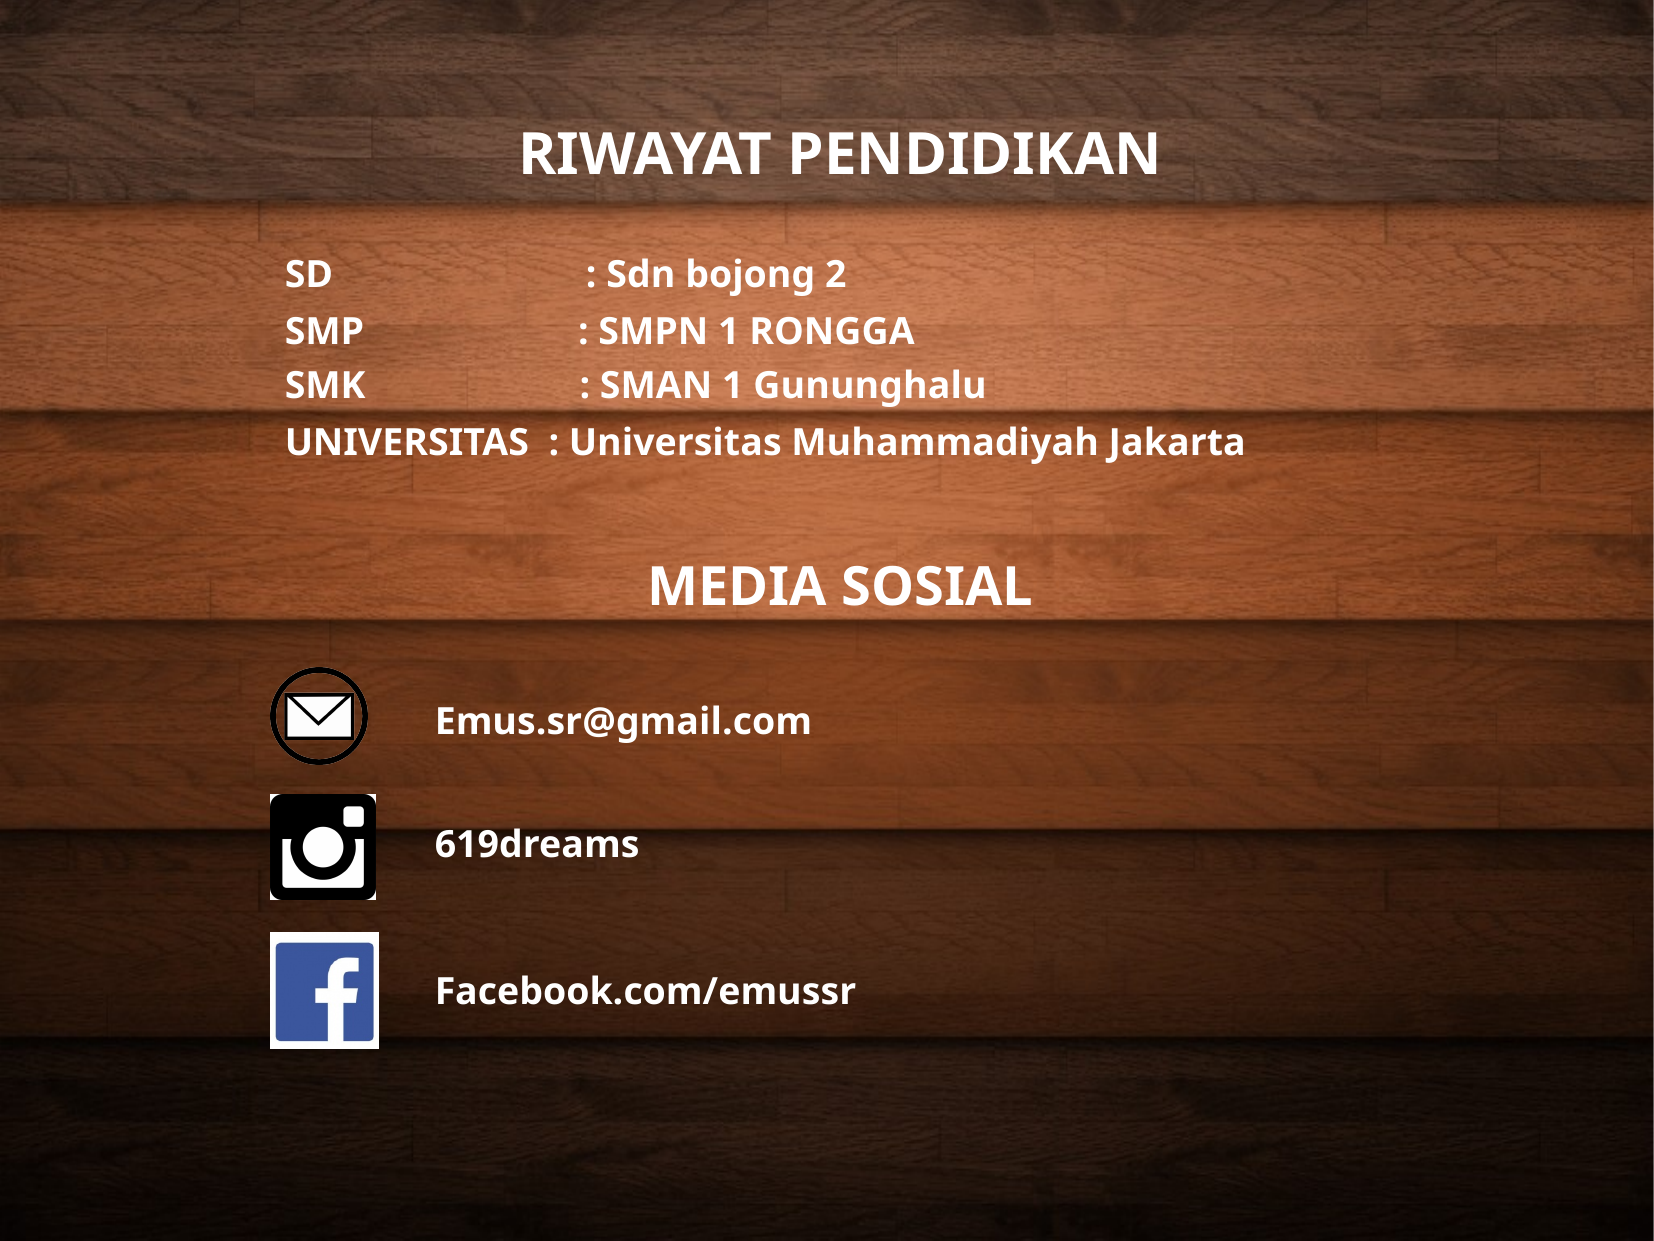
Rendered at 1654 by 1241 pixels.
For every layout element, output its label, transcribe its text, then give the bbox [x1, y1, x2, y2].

text_box SMK : SMAN 1 Gununghalu [270, 351, 1606, 415]
text_box SMP : SMPN 1 RONGGA [270, 296, 1606, 351]
text_box UNIVERSITAS : Universitas Muhammadiyah Jakarta [270, 408, 1576, 472]
text_box 619dreams [420, 810, 991, 874]
text_box SD : Sdn bojong 2 [270, 240, 1426, 296]
text_box Emus.sr@gmail.com [420, 686, 991, 750]
text_box MEDIA SOSIAL [390, 540, 1306, 625]
text_box Facebook.com/emussr [420, 956, 991, 1021]
picture [0, 0, 1654, 1241]
text_box RIWAYAT PENDIDIKAN [315, 105, 1381, 196]
